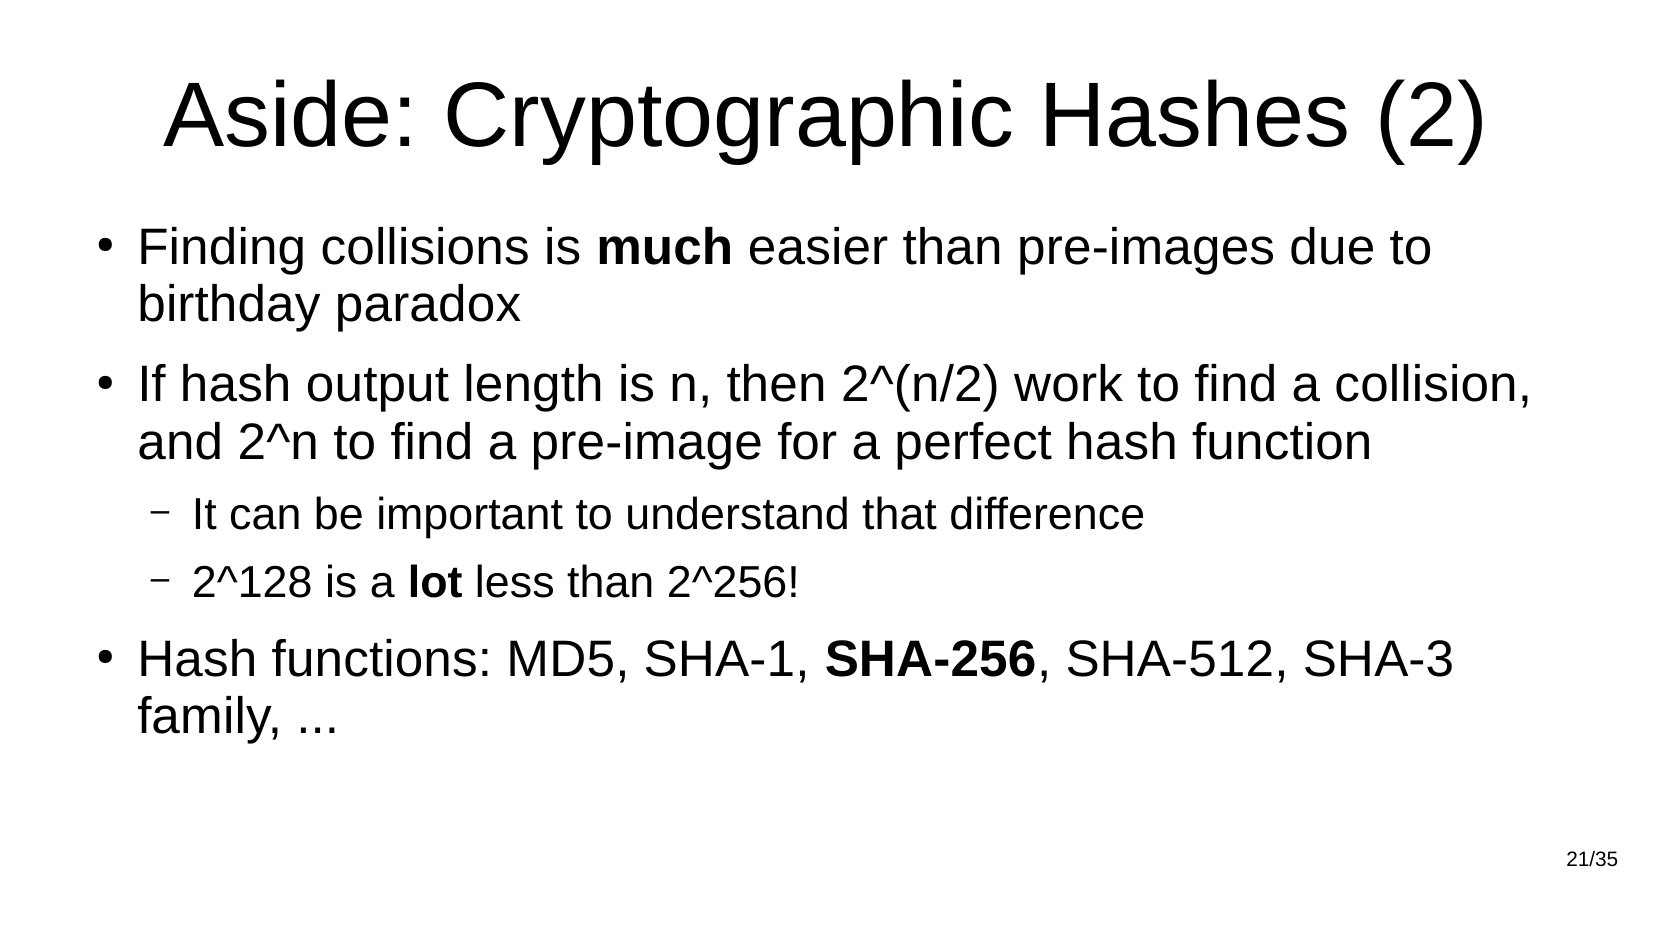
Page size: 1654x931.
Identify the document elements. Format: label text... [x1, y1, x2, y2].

title Aside: Cryptographic Hashes (2) [82, 37, 1571, 193]
list Finding collisions is much easier than pre-images due to birthday paradox If hash output length is n, then 2^(n/2) work to find a collision, and 2^n to find a pre-image for a perfect hash function It can be important to understand that difference 2^128 is a lot less than 2^256! Hash functions: MD5, SHA-1, SHA-256, SHA-512, SHA-3 family, ... [82, 217, 1571, 758]
